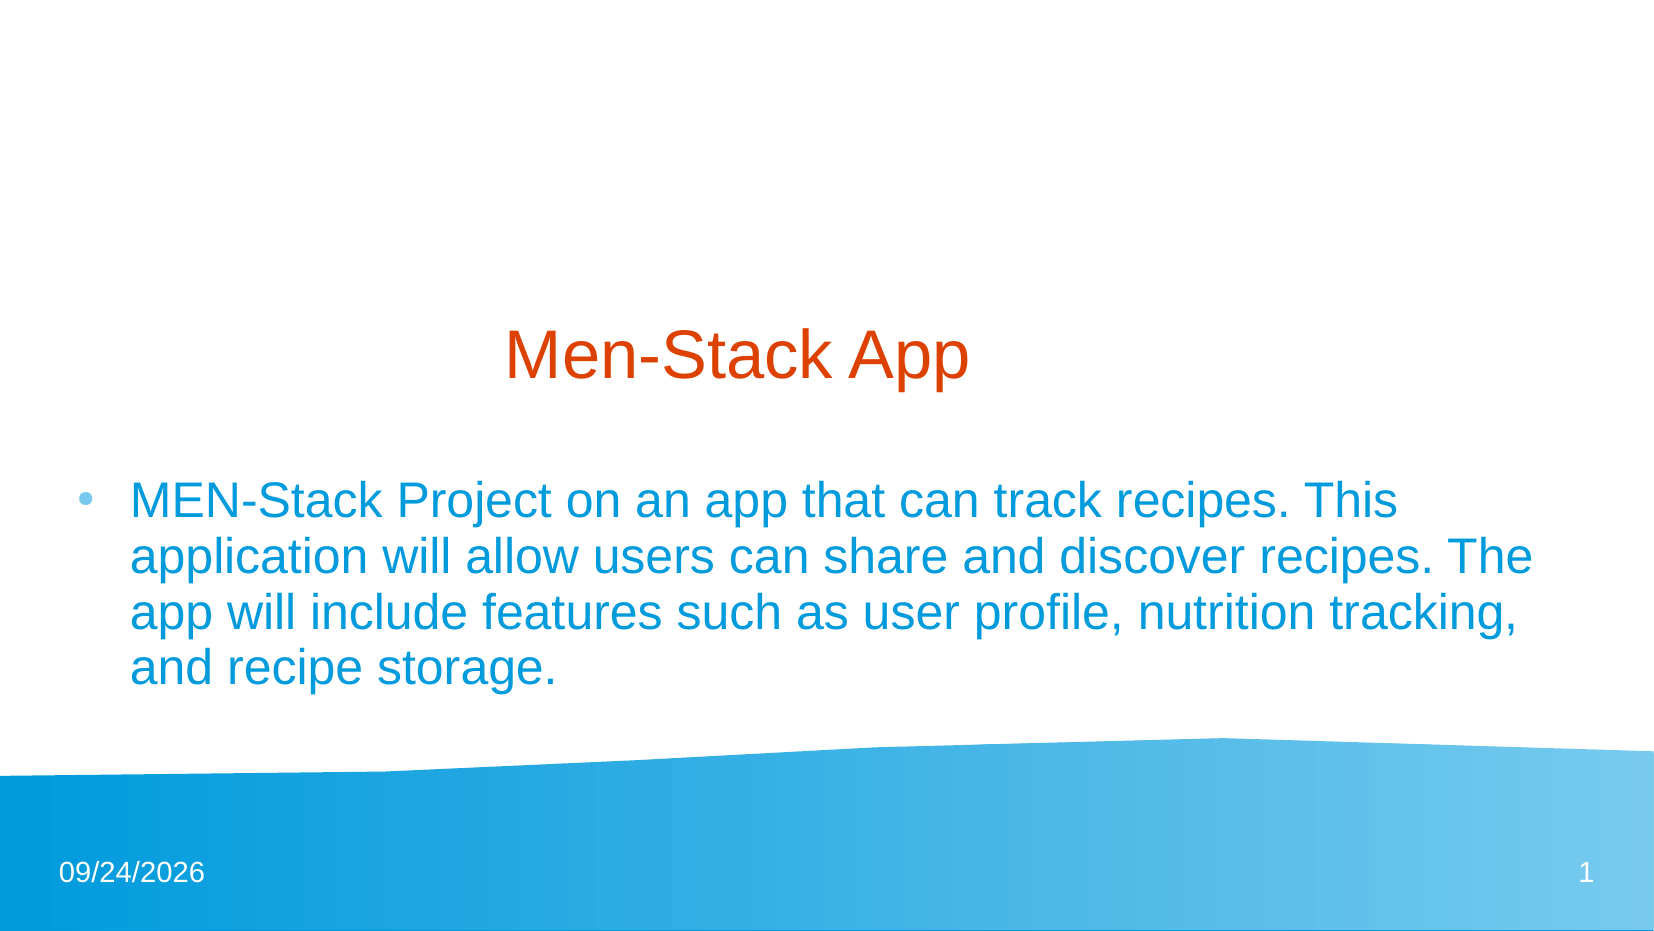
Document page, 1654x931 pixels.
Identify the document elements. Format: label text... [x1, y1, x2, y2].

list MEN-Stack Project on an app that can track recipes. This application will allow users can share and discover recipes. The app will include features such as user profile, nutrition tracking, and recipe storage. [59, 472, 1595, 739]
title Men-Stack App [0, 265, 1477, 443]
